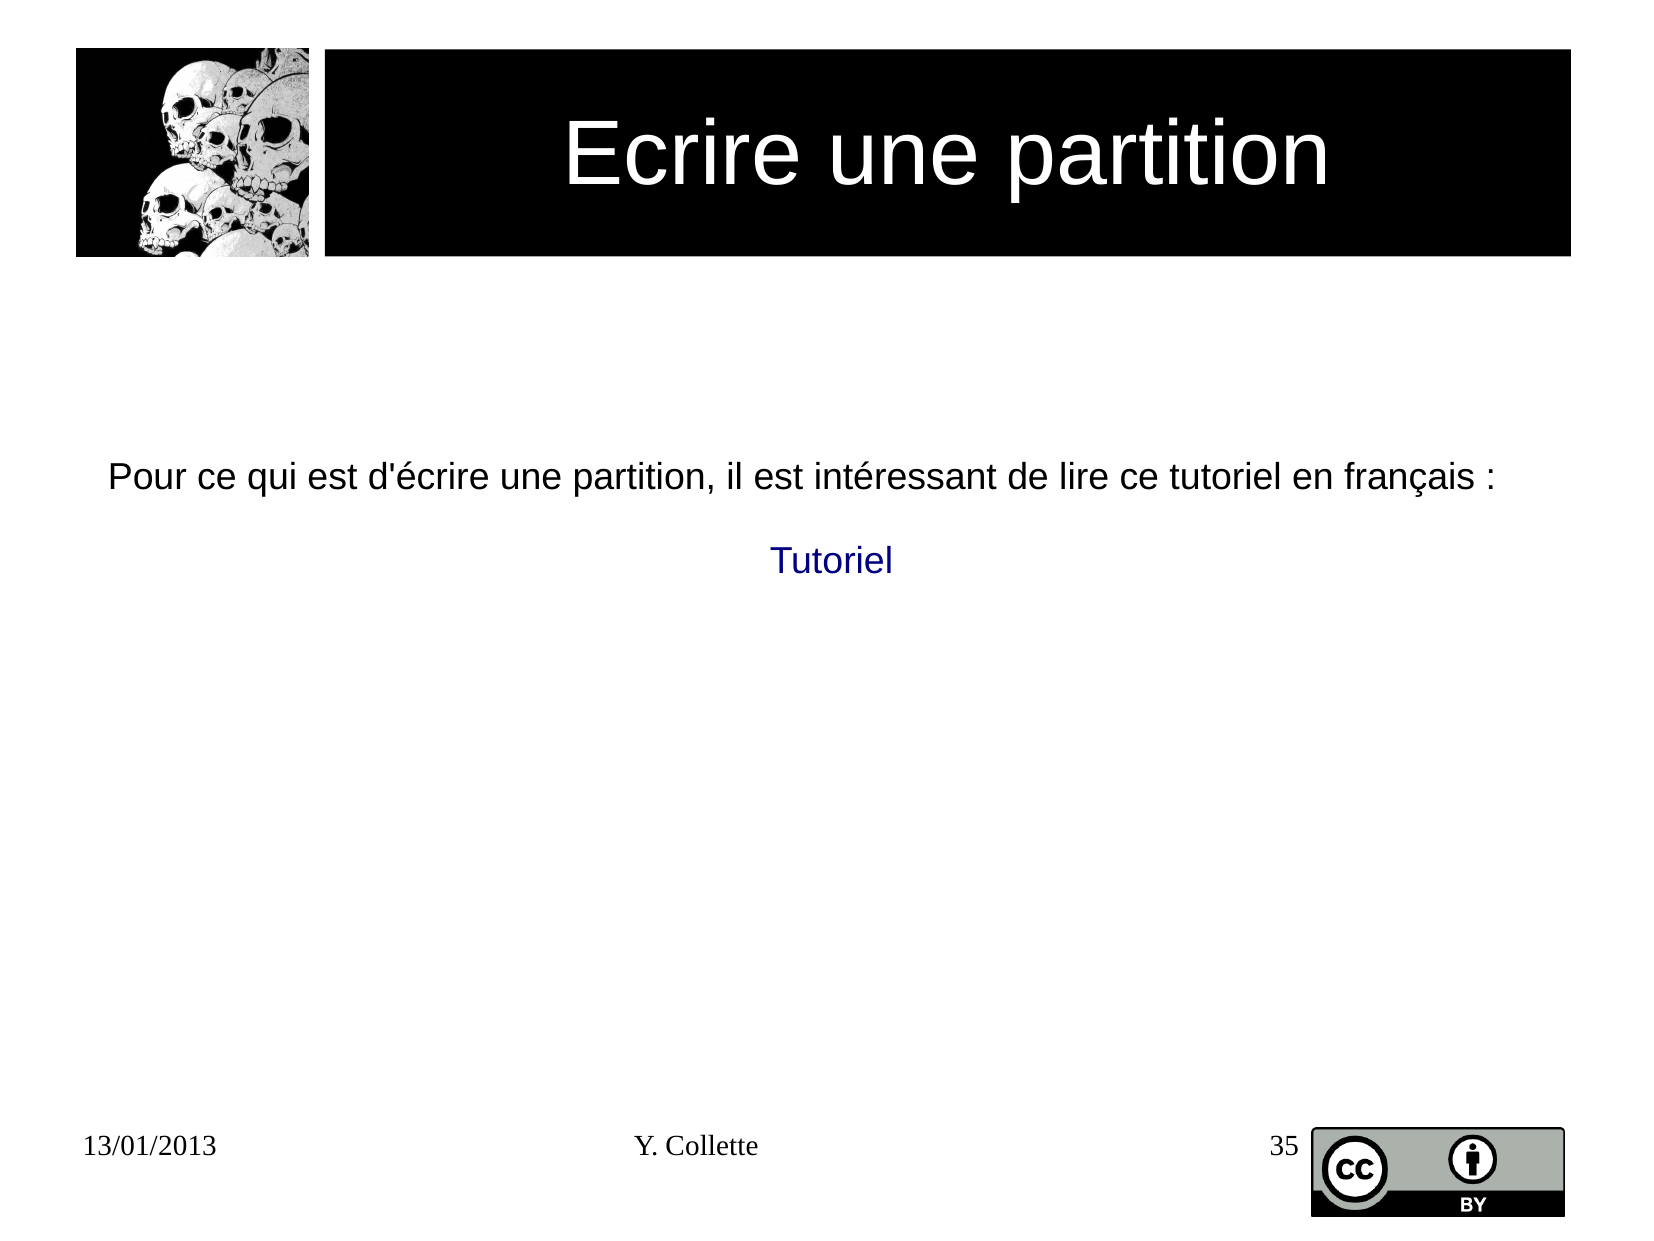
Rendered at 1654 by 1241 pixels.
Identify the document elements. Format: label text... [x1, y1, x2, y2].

picture [1311, 1127, 1565, 1217]
text_box Pour ce qui est d'écrire une partition, il est intéressant de lire ce tutoriel en français : Tutoriel [93, 448, 1570, 590]
picture [76, 48, 309, 257]
title Ecrire une partition [324, 49, 1571, 257]
